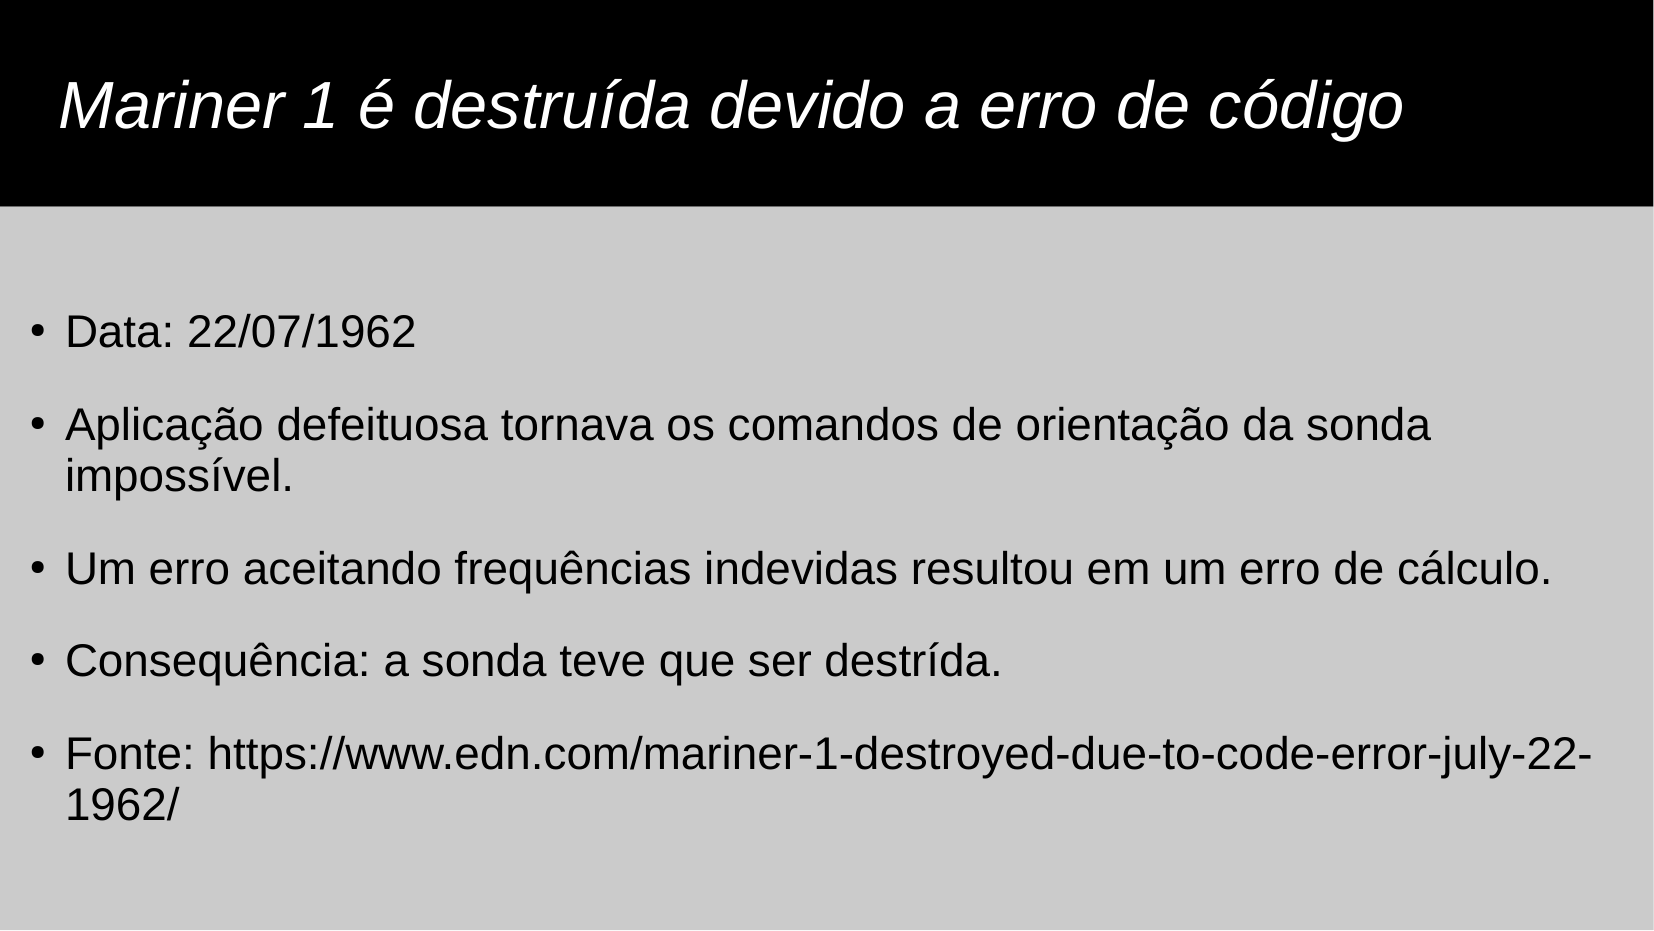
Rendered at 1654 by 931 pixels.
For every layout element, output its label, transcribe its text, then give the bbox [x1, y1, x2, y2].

title Mariner 1 é destruída devido a erro de código [29, 12, 1595, 199]
text_box [0, 0, 1654, 206]
subtitle Data: 22/07/1962 Aplicação defeituosa tornava os comandos de orientação da sonda impossível. Um erro aceitando frequências indevidas resultou em um erro de cálculo. Consequência: a sonda teve que ser destrída. Fonte: https://www.edn.com/mariner-1-destroyed-due-to-code-error-july-22-1962/ [0, 206, 1654, 931]
